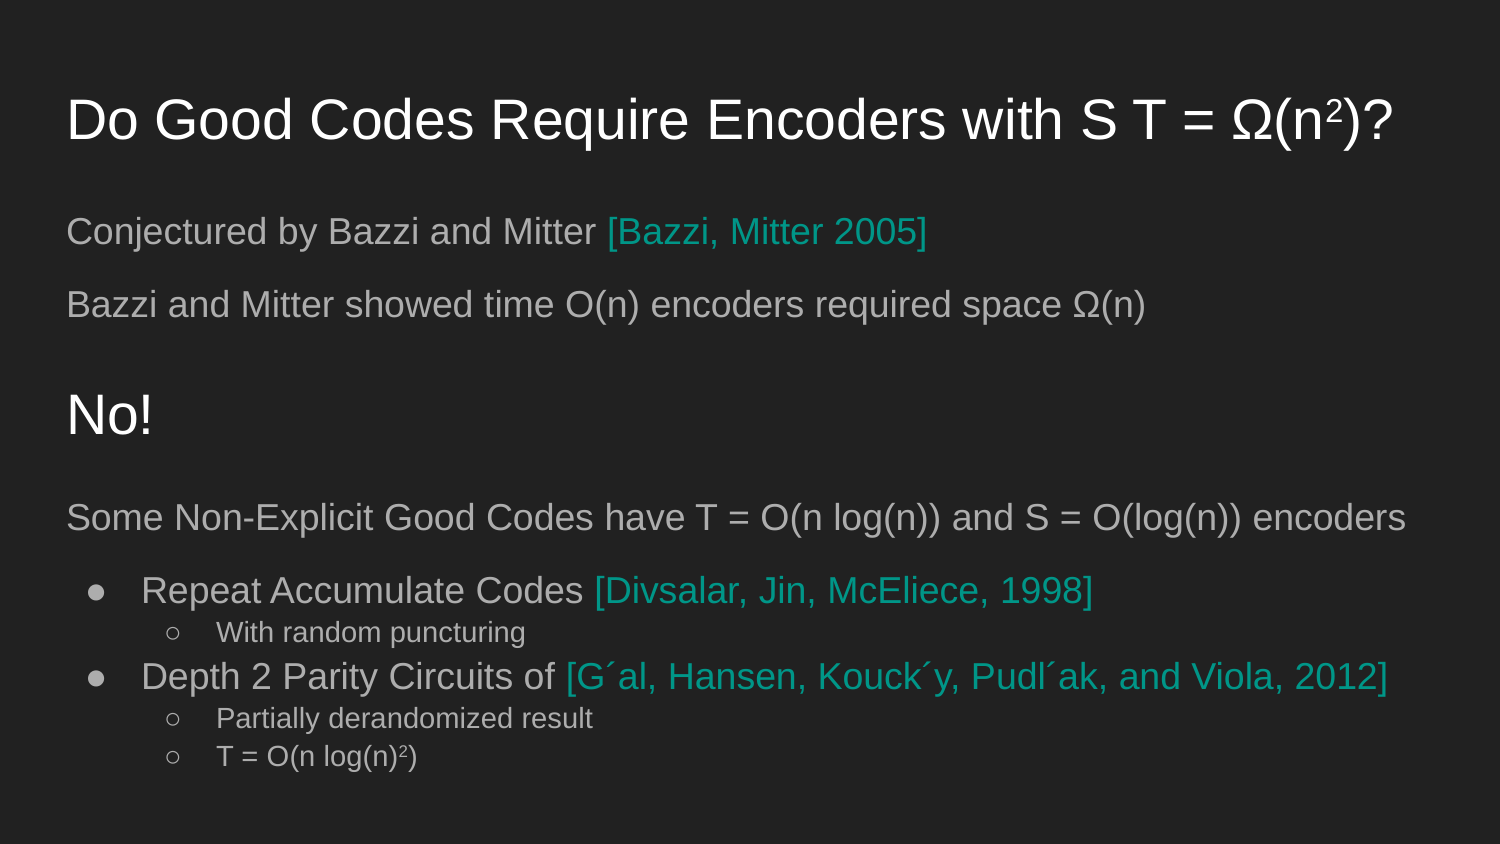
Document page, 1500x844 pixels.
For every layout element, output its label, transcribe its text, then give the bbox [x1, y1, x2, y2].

list Conjectured by Bazzi and Mitter [Bazzi, Mitter 2005] Bazzi and Mitter showed time O(n) encoders required space Ω(n) [51, 189, 1449, 355]
title No! [51, 367, 1449, 462]
list Some Non-Explicit Good Codes have T = O(n log(n)) and S = O(log(n)) encoders Repeat Accumulate Codes [Divsalar, Jin, McEliece, 1998] With random puncturing Depth 2 Parity Circuits of [G´al, Hansen, Kouck´y, Pudl´ak, and Viola, 2012] Partially derandomized result T = O(n log(n)2) [51, 475, 1449, 820]
title Do Good Codes Require Encoders with S T = Ω(n2)? [51, 72, 1449, 167]
